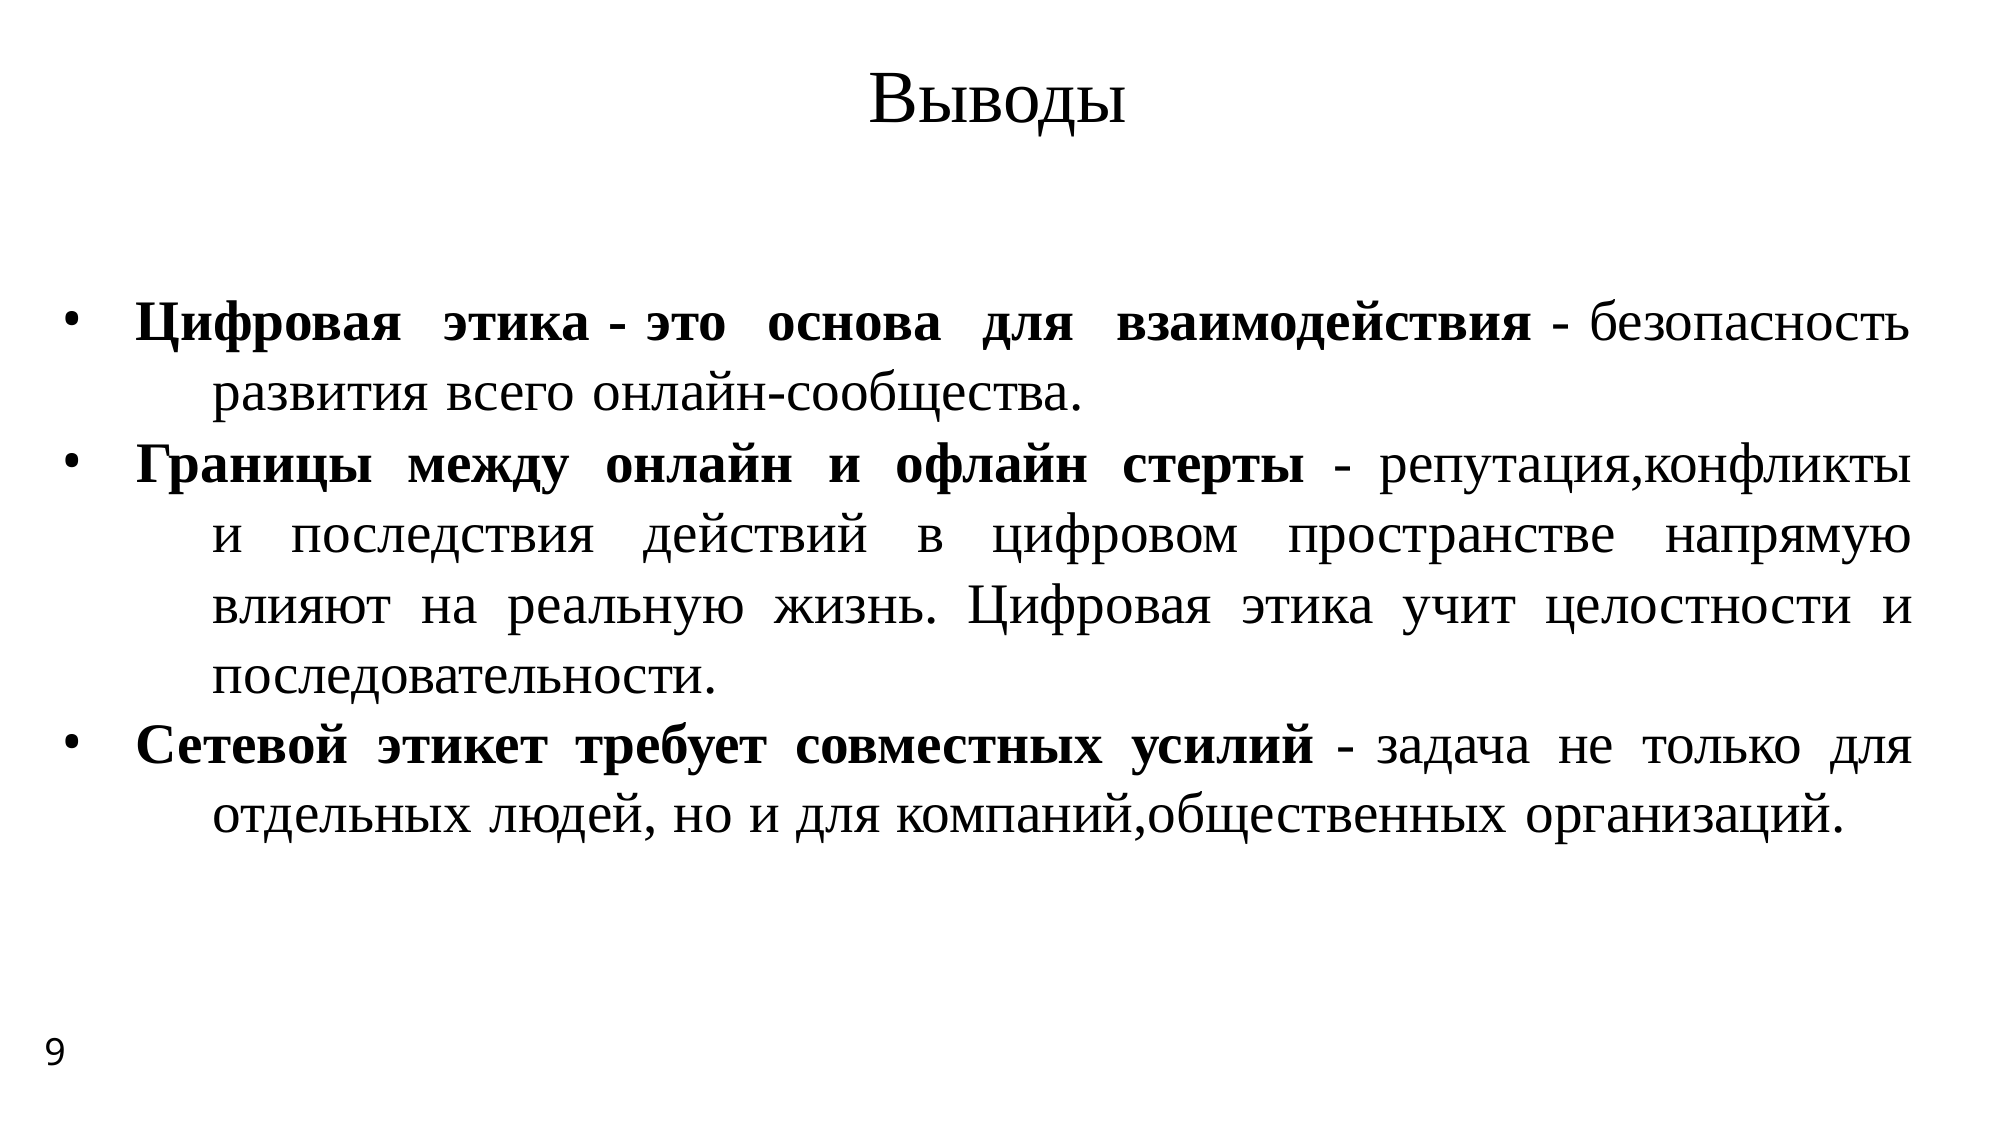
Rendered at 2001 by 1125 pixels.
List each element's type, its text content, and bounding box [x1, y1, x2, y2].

title Выводы [866, 45, 1134, 148]
list Цифровая этика - это основа для взаимодействия - безопасность развития всего онлайн-сообщества. Границы между онлайн и офлайн стерты - репутация,конфликты и последствия действий в цифровом пространстве напрямую влияют на реальную жизнь. Цифровая этика учит целостности и последовательности. Сетевой этикет требует совместных усилий - задача не только для отдельных людей, но и для компаний,общественных организаций. [59, 281, 1914, 844]
slide_number 9 [38, 1028, 74, 1076]
